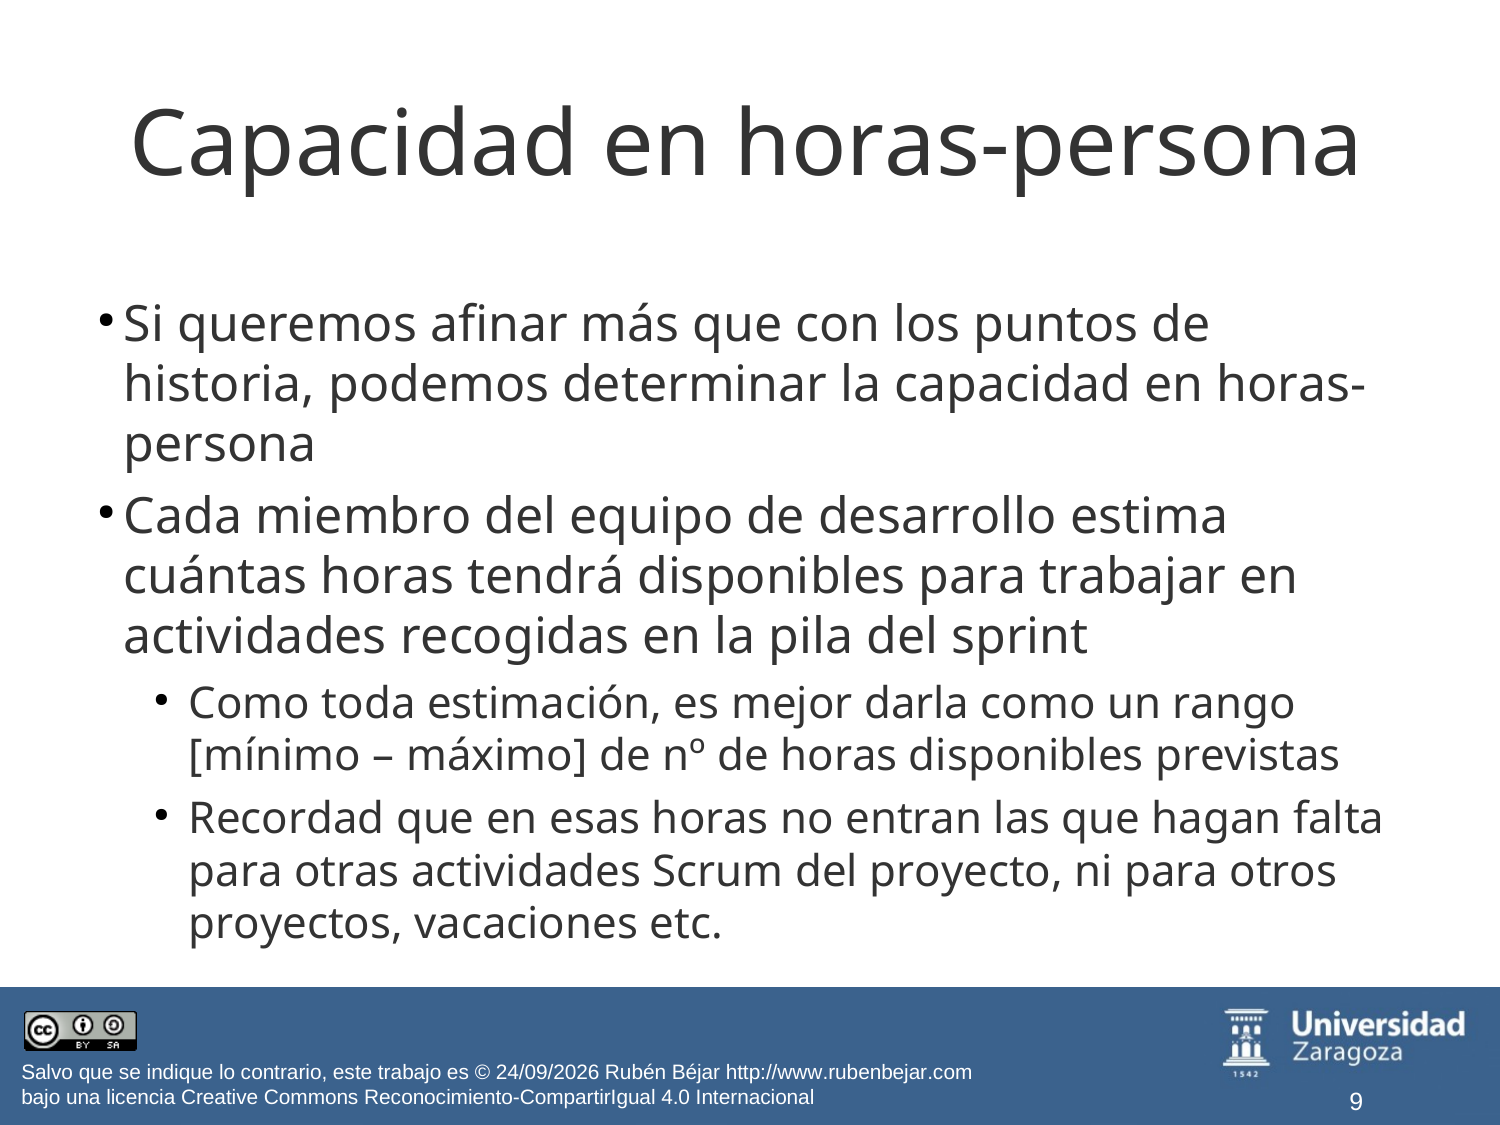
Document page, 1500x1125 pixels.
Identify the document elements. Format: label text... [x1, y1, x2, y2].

title Capacidad en horas-persona [74, 21, 1420, 257]
list Si queremos afinar más que con los puntos de historia, podemos determinar la capacidad en horas-persona Cada miembro del equipo de desarrollo estima cuántas horas tendrá disponibles para trabajar en actividades recogidas en la pila del sprint Como toda estimación, es mejor darla como un rango [mínimo – máximo] de nº de horas disponibles previstas Recordad que en esas horas no entran las que hagan falta para otras actividades Scrum del proyecto, ni para otros proyectos, vacaciones etc. [82, 283, 1418, 957]
picture [0, 987, 1500, 1125]
